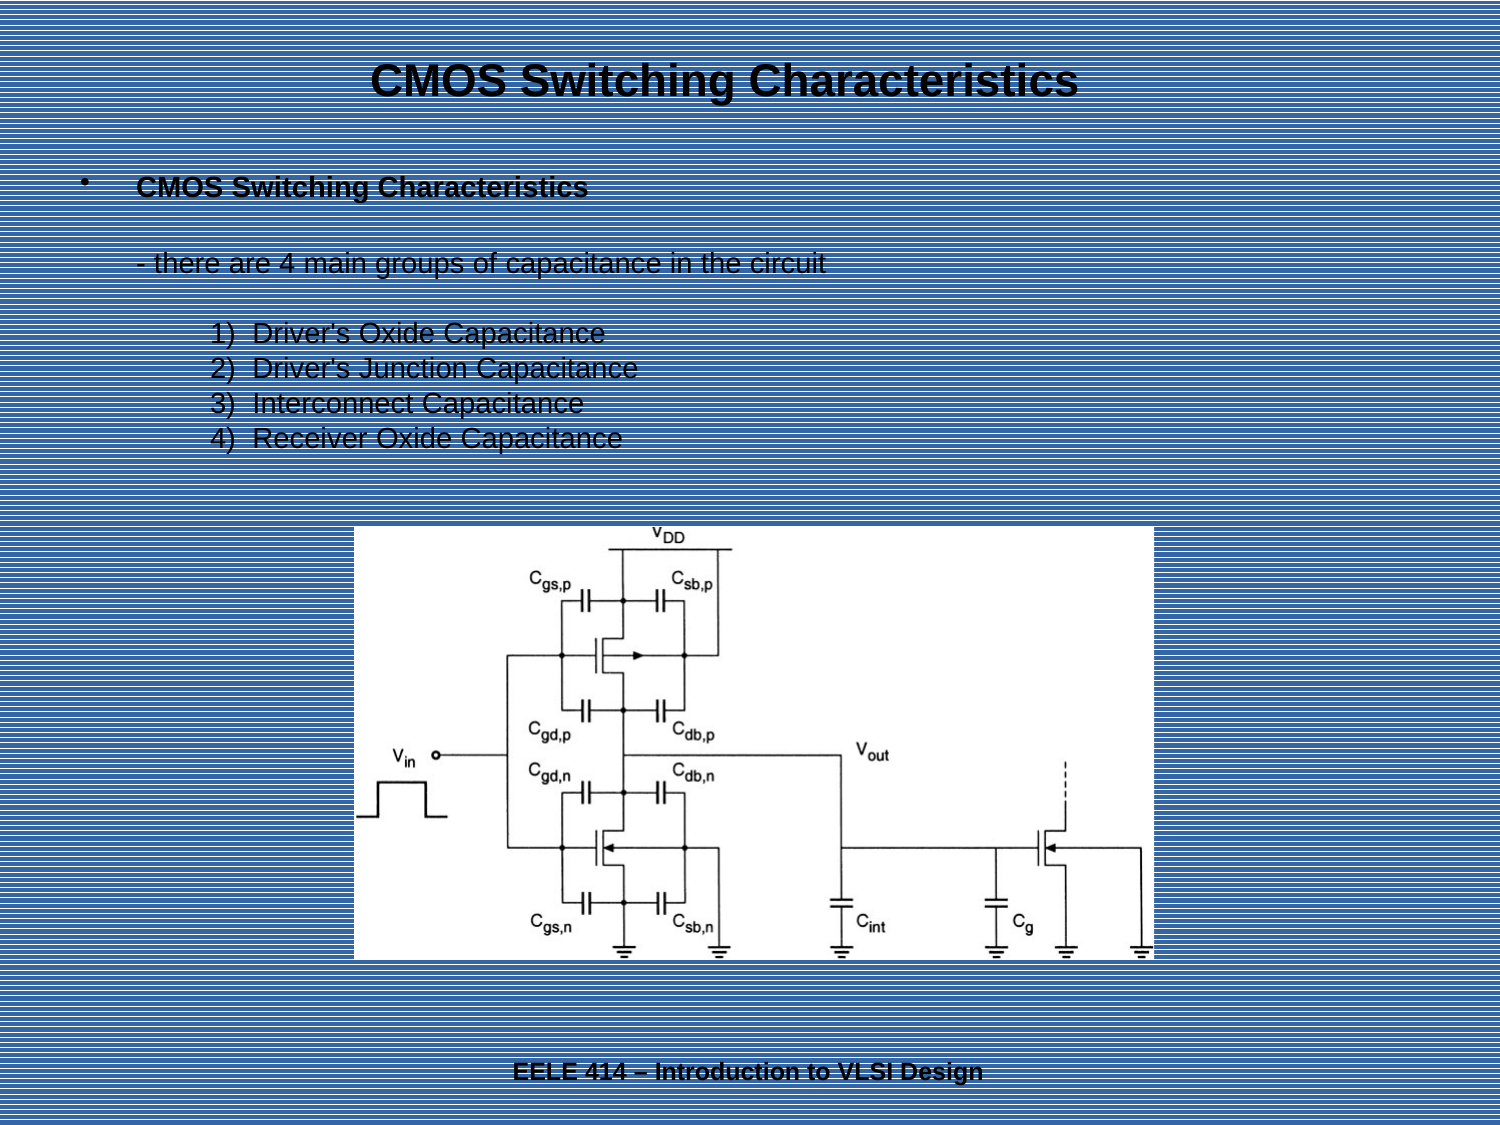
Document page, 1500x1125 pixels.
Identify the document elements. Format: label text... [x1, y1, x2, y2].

title CMOS Switching Characteristics [87, 37, 1363, 120]
list CMOS Switching Characteristics - there are 4 main groups of capacitance in the circuit 1) Driver's Oxide Capacitance 2) Driver's Junction Capacitance 3) Interconnect Capacitance 4) Receiver Oxide Capacitance [64, 160, 1471, 988]
picture [354, 527, 1155, 960]
